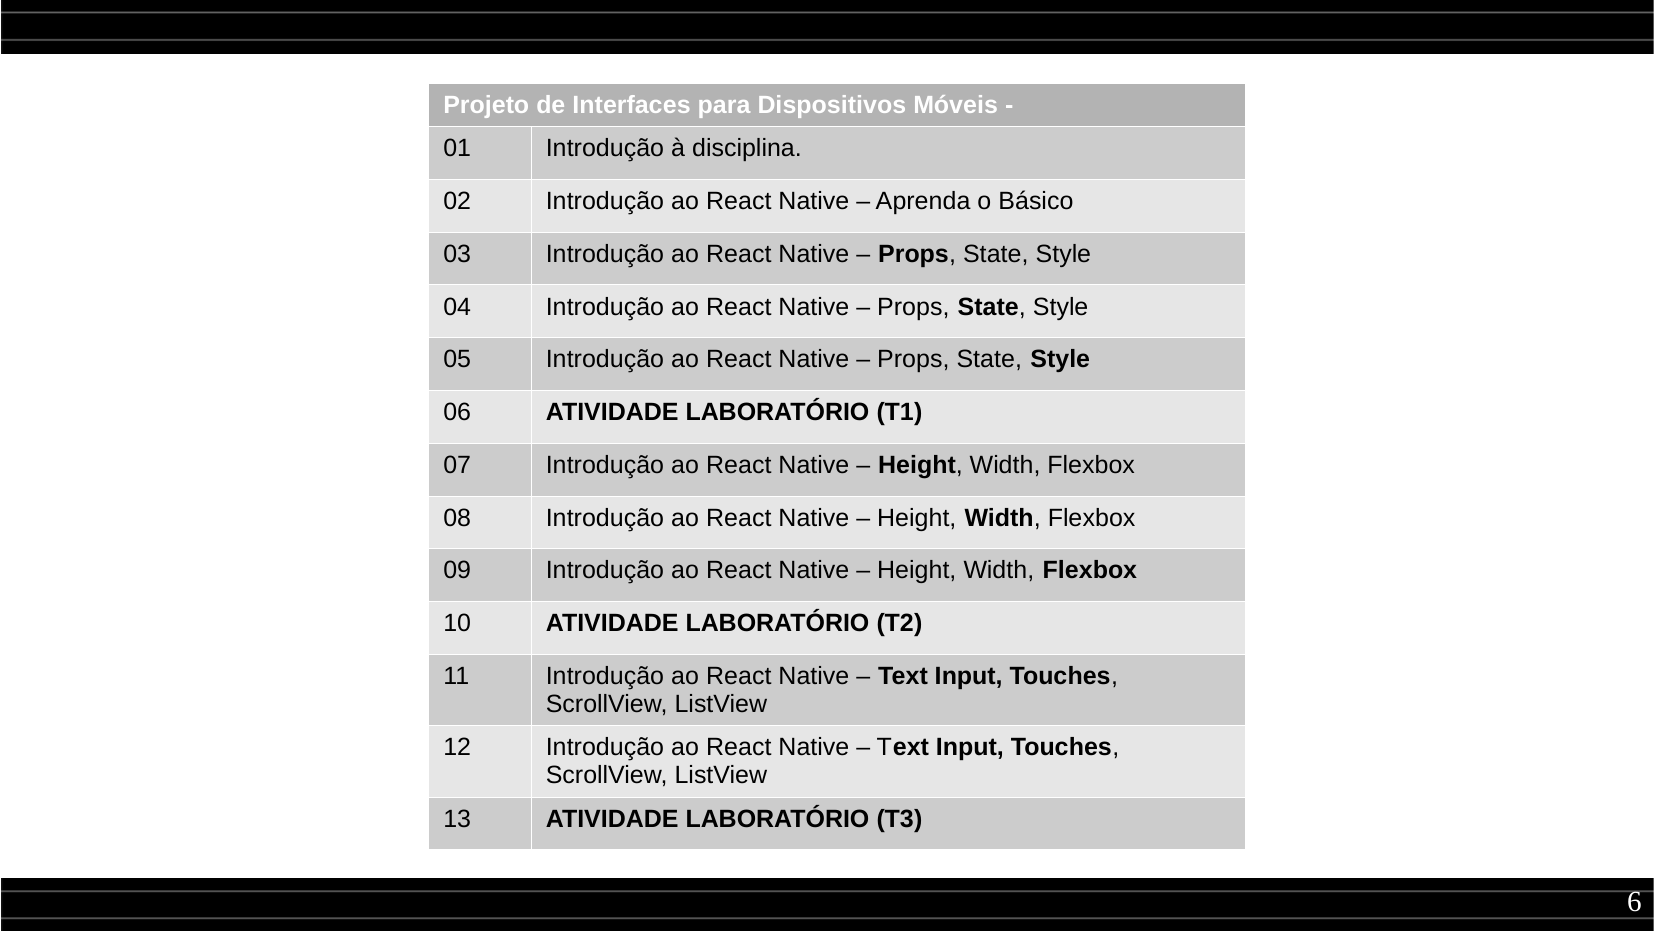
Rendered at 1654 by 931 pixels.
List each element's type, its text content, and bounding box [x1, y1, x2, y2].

table_cell 10 [429, 602, 531, 654]
table_cell Introdução à disciplina. [532, 127, 1245, 179]
table_cell 01 [429, 127, 531, 179]
table_cell 03 [429, 233, 531, 284]
picture [1, 0, 1654, 54]
table_header Projeto de Interfaces para Dispositivos Móveis - [429, 84, 1245, 126]
table_cell 09 [429, 549, 531, 601]
table_cell Introdução ao React Native – Height, Width, Flexbox [532, 444, 1245, 496]
table_cell Introdução ao React Native – Props, State, Style [532, 338, 1245, 390]
table_cell ATIVIDADE LABORATÓRIO (T3) [532, 798, 1245, 849]
table_cell 05 [429, 338, 531, 390]
table_cell Introdução ao React Native – Props, State, Style [532, 285, 1245, 337]
table_cell 08 [429, 497, 531, 548]
table_cell 02 [429, 180, 531, 232]
table_cell 12 [429, 726, 531, 797]
table_cell Introdução ao React Native – Text Input, Touches, ScrollView, ListView [532, 655, 1245, 725]
table_cell 13 [429, 798, 531, 849]
table_cell Introdução ao React Native – Height, Width, Flexbox [532, 497, 1245, 548]
table_cell Introdução ao React Native – Height, Width, Flexbox [532, 549, 1245, 601]
picture [1, 878, 1654, 931]
table_cell Introdução ao React Native – Aprenda o Básico [532, 180, 1245, 232]
table_cell 07 [429, 444, 531, 496]
table_cell ATIVIDADE LABORATÓRIO (T2) [532, 602, 1245, 654]
table_cell 04 [429, 285, 531, 337]
table_cell Introdução ao React Native – Props, State, Style [532, 233, 1245, 284]
table_cell Introdução ao React Native – Text Input, Touches, ScrollView, ListView [532, 726, 1245, 797]
table_cell 11 [429, 655, 531, 725]
table_cell ATIVIDADE LABORATÓRIO (T1) [532, 391, 1245, 443]
table_cell 06 [429, 391, 531, 443]
